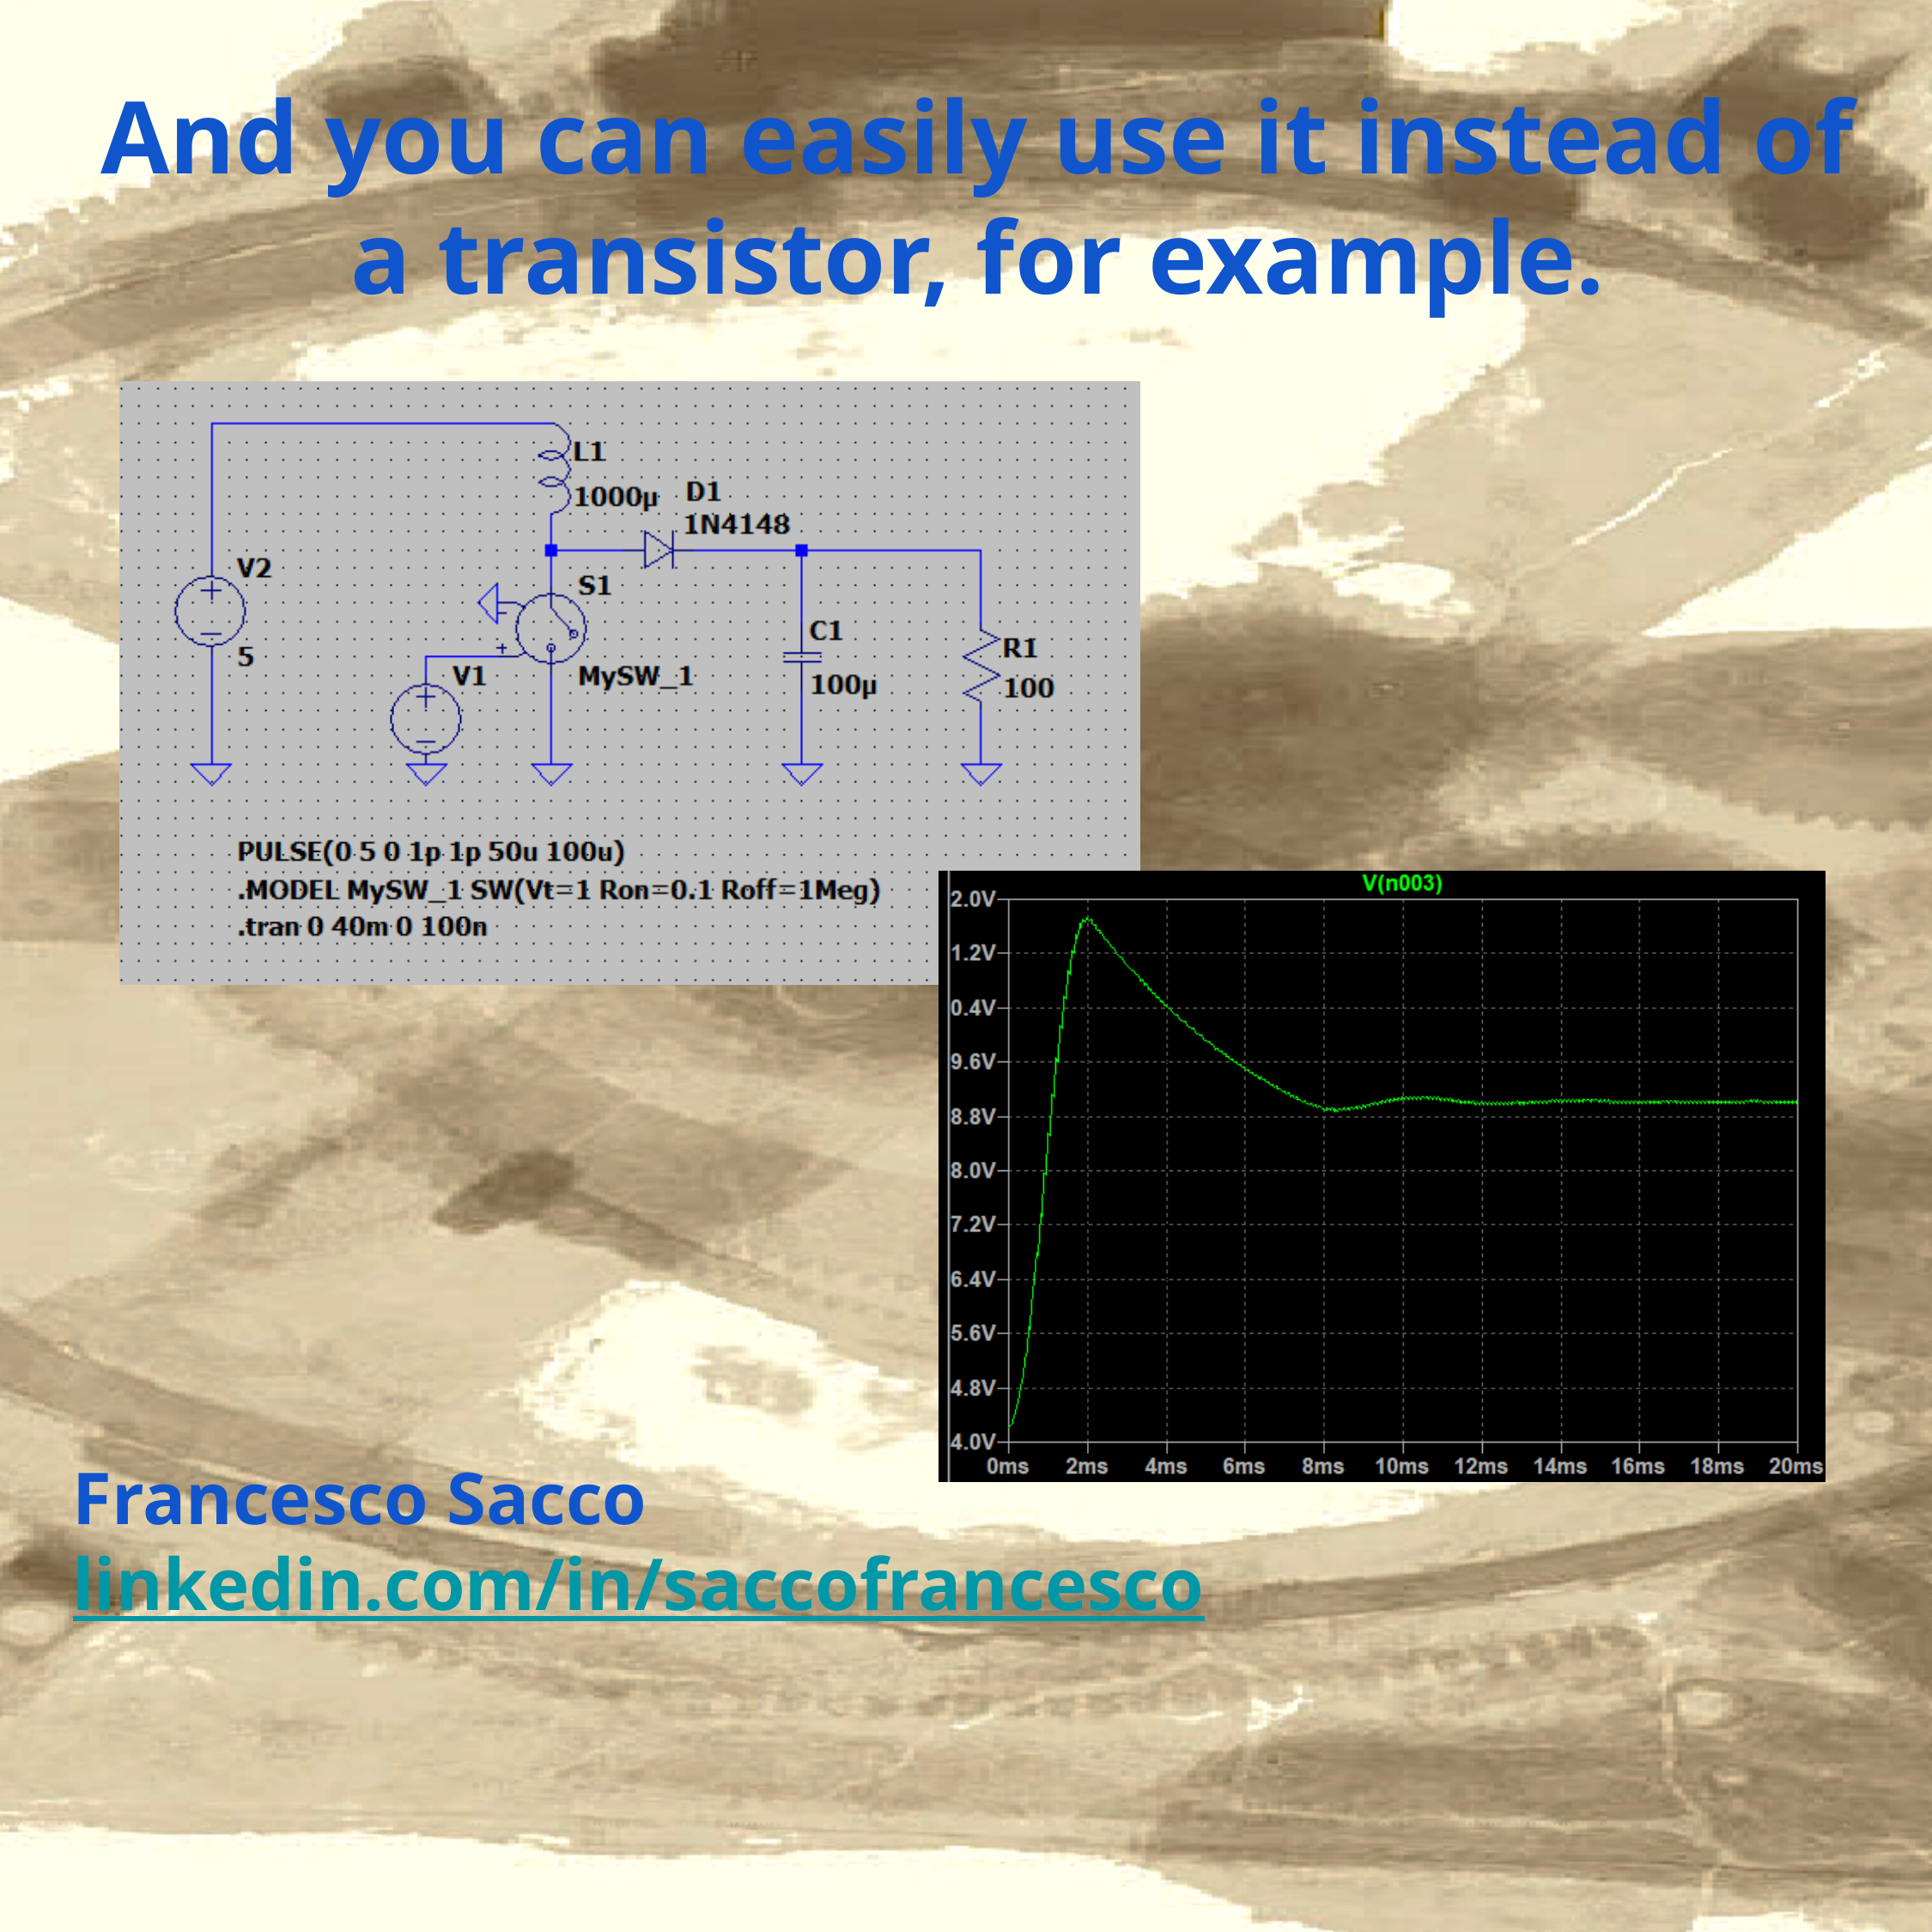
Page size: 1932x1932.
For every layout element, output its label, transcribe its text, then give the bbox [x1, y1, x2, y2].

text_box And you can easily use it instead of a transistor, for example. [71, 60, 1884, 347]
text_box Francesco Sacco linkedin.com/in/saccofrancesco [59, 1440, 1873, 1659]
picture [0, 0, 1932, 1932]
